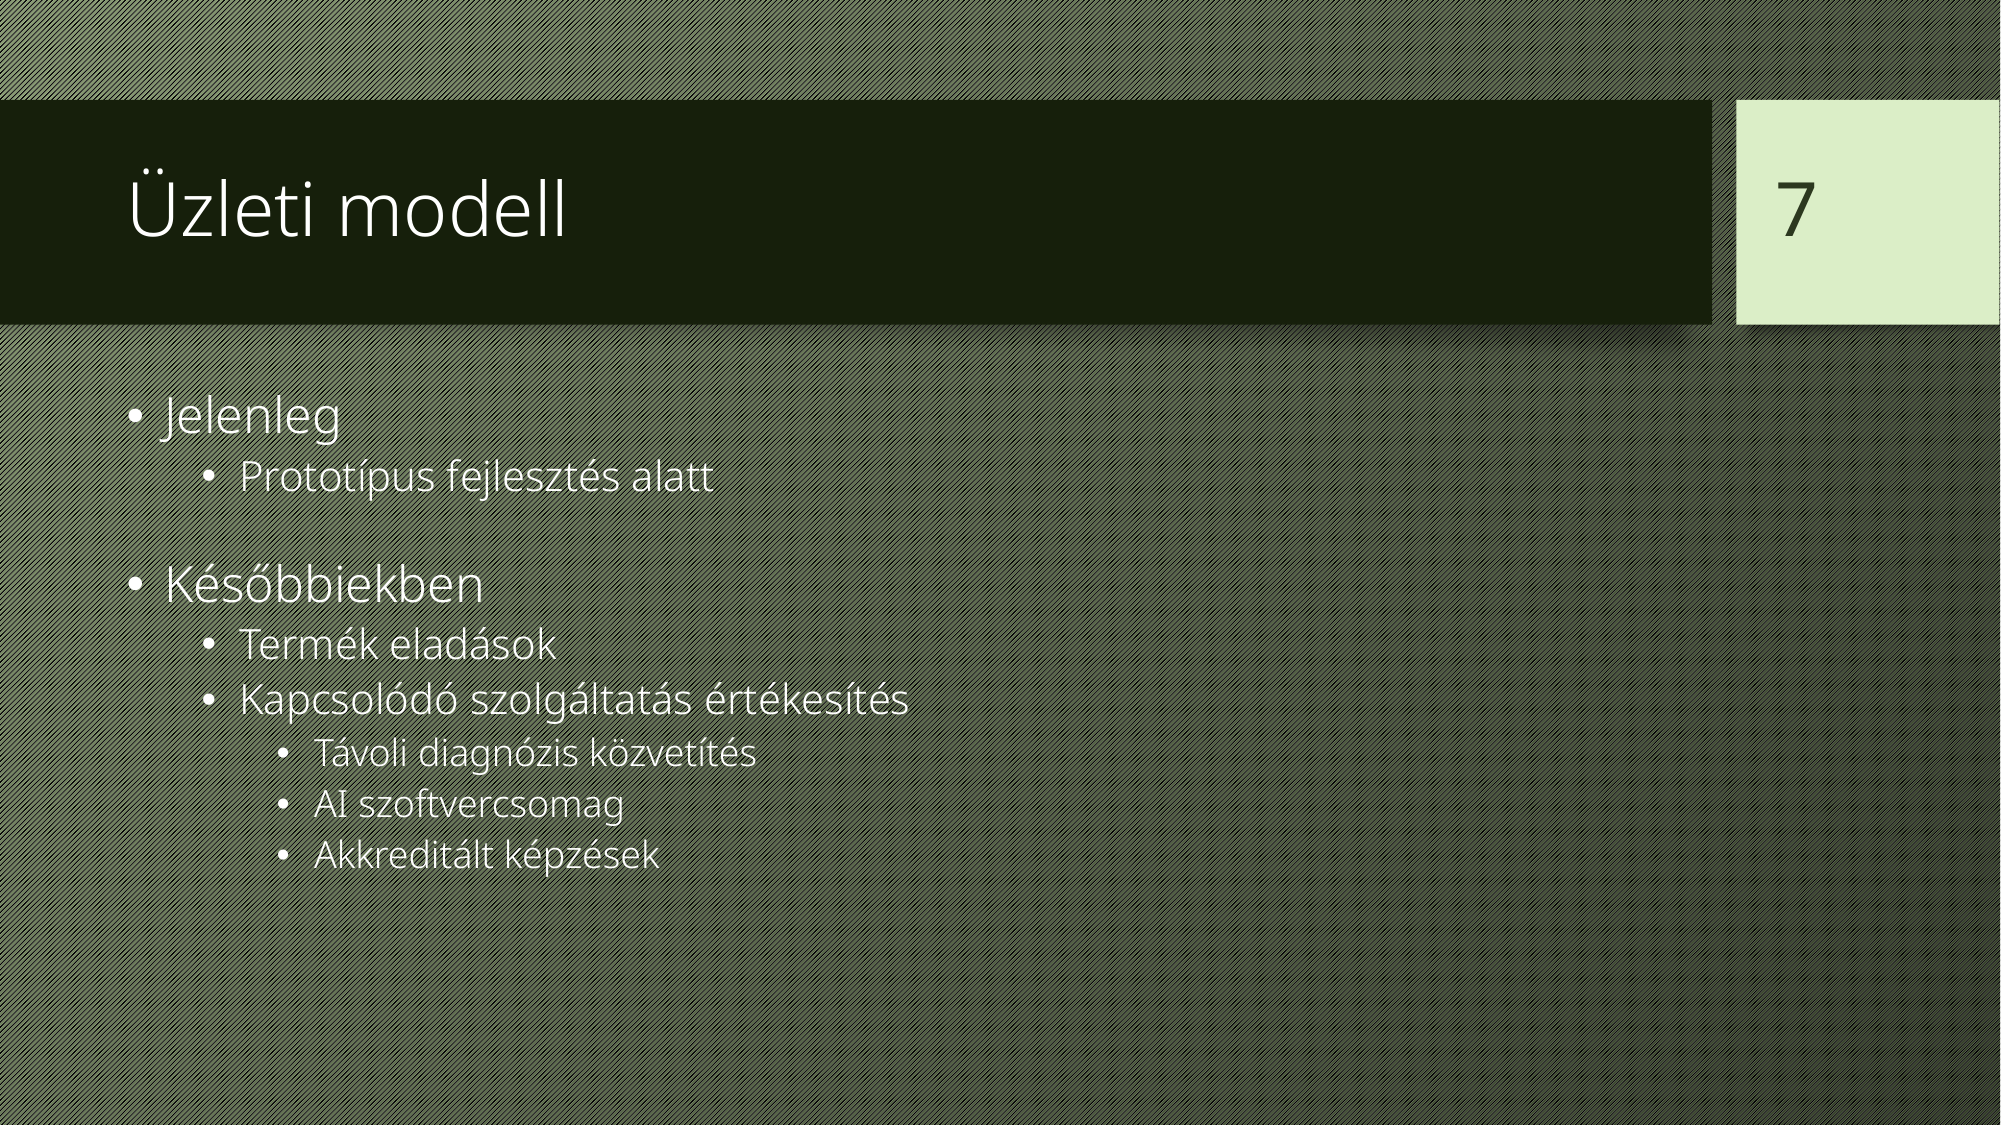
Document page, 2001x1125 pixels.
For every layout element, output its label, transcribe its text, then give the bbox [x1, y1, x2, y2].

list Jelenleg Prototípus fejlesztés alatt Későbbiekben Termék eladások Kapcsolódó szolgáltatás értékesítés Távoli diagnózis közvetítés AI szoftvercsomag Akkreditált képzések [111, 383, 1689, 974]
text_box <number> [1760, 123, 1950, 303]
picture [0, 0, 2001, 1125]
title Üzleti modell [111, 123, 1689, 301]
